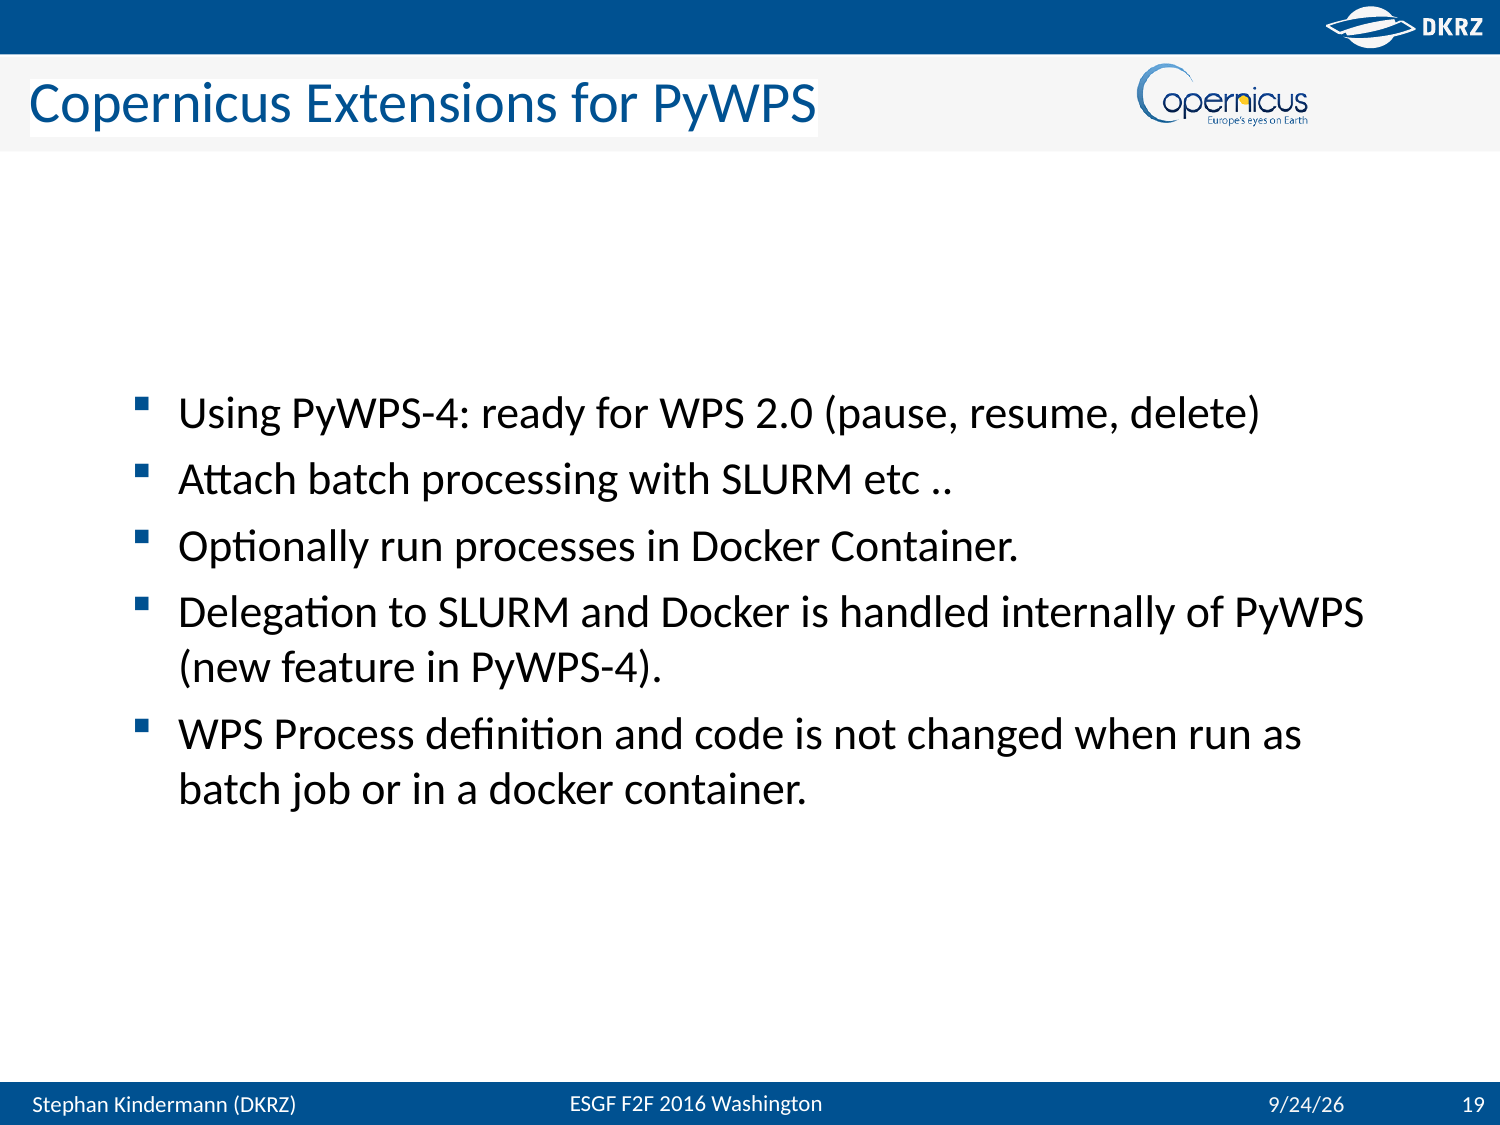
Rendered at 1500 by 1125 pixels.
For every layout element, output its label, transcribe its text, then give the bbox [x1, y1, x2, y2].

slide_number 12/1/16 [1187, 1082, 1360, 1125]
slide_number <number> [1376, 1082, 1500, 1125]
picture [1129, 56, 1317, 136]
title Copernicus Extensions for PyWPS [0, 56, 1500, 152]
list Using PyWPS-4: ready for WPS 2.0 (pause, resume, delete) Attach batch processing with SLURM etc .. Optionally run processes in Docker Container. Delegation to SLURM and Docker is handled internally of PyWPS (new feature in PyWPS-4). WPS Process definition and code is not changed when run as batch job or in a docker container. [41, 160, 1425, 1035]
